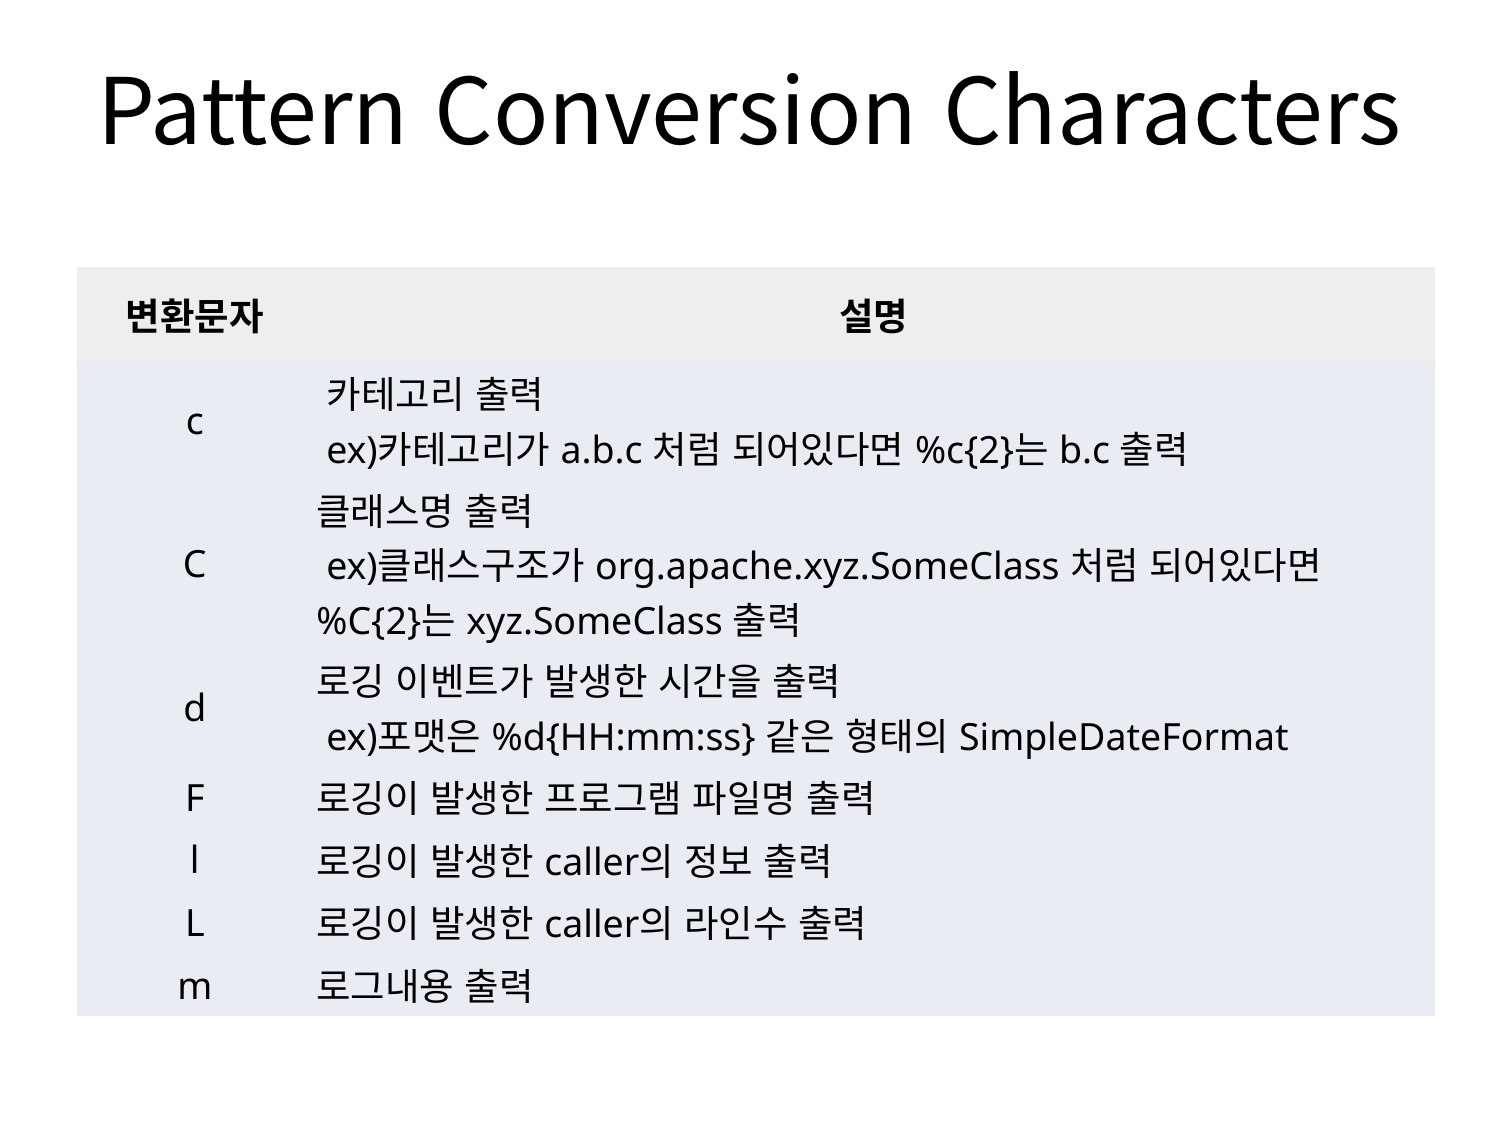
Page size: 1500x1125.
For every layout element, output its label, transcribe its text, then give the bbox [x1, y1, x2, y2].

table_cell l [77, 828, 313, 891]
table_cell L [77, 891, 313, 953]
table_header 설명 [313, 267, 1435, 362]
table_header 변환문자 [77, 267, 313, 362]
table_cell d [77, 649, 313, 765]
table_cell 로그내용 출력 [313, 953, 1435, 1016]
table_cell m [77, 953, 313, 1016]
table_cell 로깅이 발생한 프로그램 파일명 출력 [313, 765, 1435, 828]
title Pattern Conversion Characters [75, 45, 1425, 233]
table_cell 로깅이 발생한 caller의 정보 출력 [313, 828, 1435, 891]
table_cell 클래스명 출력 ex)클래스구조가 org.apache.xyz.SomeClass 처럼 되어있다면 %C{2}는 xyz.SomeClass 출력 [313, 478, 1435, 649]
table_cell c [77, 362, 313, 478]
table_cell C [77, 478, 313, 649]
table_cell F [77, 765, 313, 828]
table_cell 로깅이 발생한 caller의 라인수 출력 [313, 891, 1435, 953]
table_cell 카테고리 출력 ex)카테고리가 a.b.c 처럼 되어있다면 %c{2}는 b.c 출력 [313, 362, 1435, 478]
table_cell 로깅 이벤트가 발생한 시간을 출력 ex)포맷은 %d{HH:mm:ss} 같은 형태의 SimpleDateFormat [313, 649, 1435, 765]
